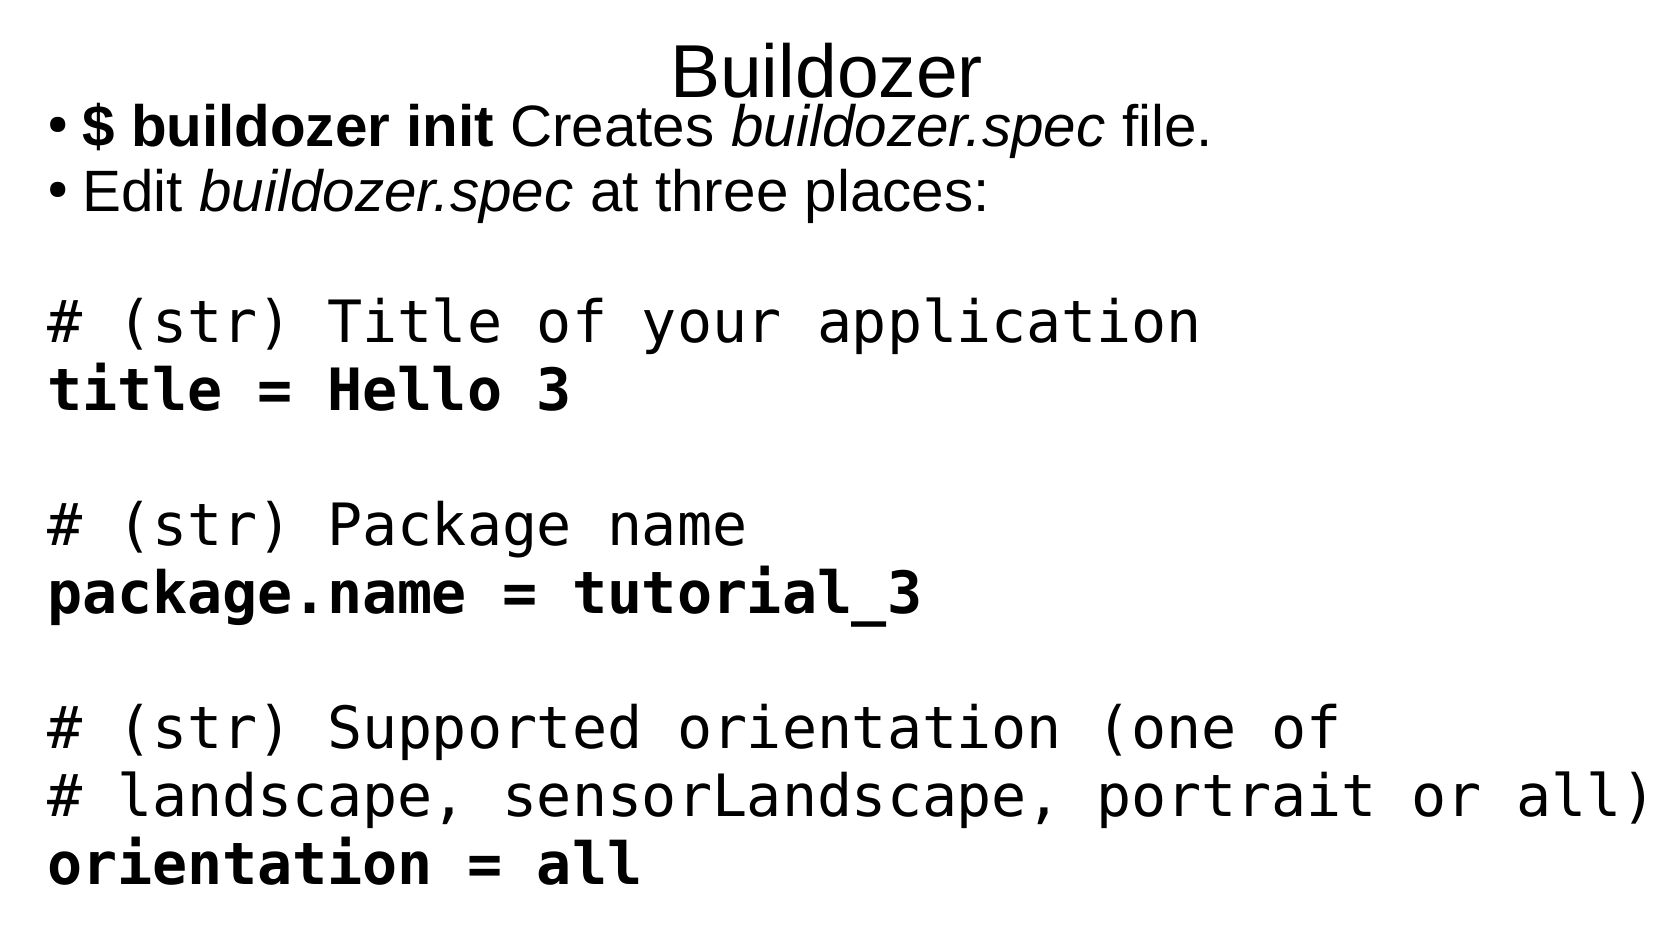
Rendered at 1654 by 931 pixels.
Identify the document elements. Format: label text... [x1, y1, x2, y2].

subtitle $ buildozer init Creates buildozer.spec file. Edit buildozer.spec at three places: # (str) Title of your application title = Hello 3 # (str) Package name package.name = tutorial_3 # (str) Supported orientation (one of # landscape, sensorLandscape, portrait or all) orientation = all [47, 59, 1654, 931]
title Buildozer [82, 13, 1571, 59]
